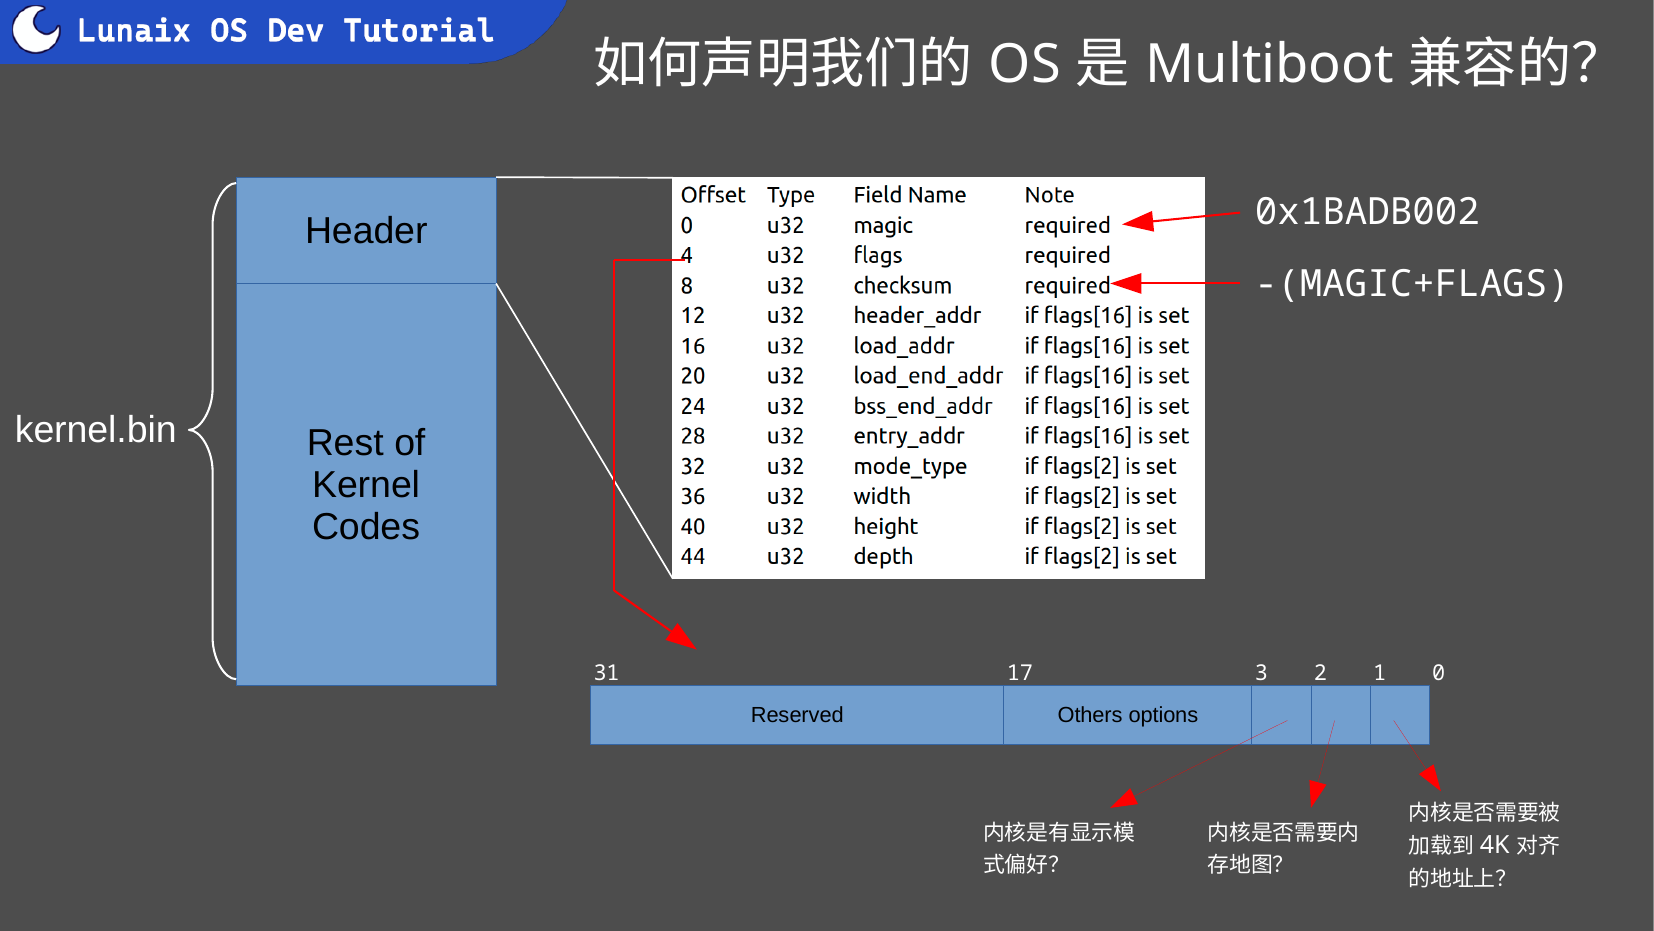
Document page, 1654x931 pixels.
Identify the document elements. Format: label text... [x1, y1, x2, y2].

text_box Others options [1003, 685, 1252, 745]
text_box Reserved [590, 685, 1003, 745]
text_box 如何声明我们的OS是Multiboot兼容的？ [578, 11, 1642, 111]
text_box 1 [1359, 649, 1418, 690]
text_box 0x1BADB002 [1240, 177, 1571, 236]
text_box 31 [578, 649, 638, 690]
text_box 内核是否需要被加载到4K对齐的地址上？ [1393, 788, 1595, 898]
text_box 3 [1240, 649, 1300, 690]
text_box [1252, 690, 1430, 745]
text_box 2 [1300, 649, 1359, 690]
text_box 内核是有显示模式偏好？ [968, 807, 1170, 886]
picture [201, 185, 236, 677]
text_box Rest of Kernel Codes [236, 283, 497, 686]
picture [0, 0, 1654, 931]
text_box 内核是否需要内存地图？ [1192, 807, 1394, 886]
text_box Header [236, 177, 497, 283]
text_box -(MAGIC+FLAGS) [1240, 248, 1619, 319]
text_box 17 [992, 649, 1052, 690]
text_box 0 [1418, 649, 1477, 690]
text_box kernel.bin [0, 401, 201, 461]
